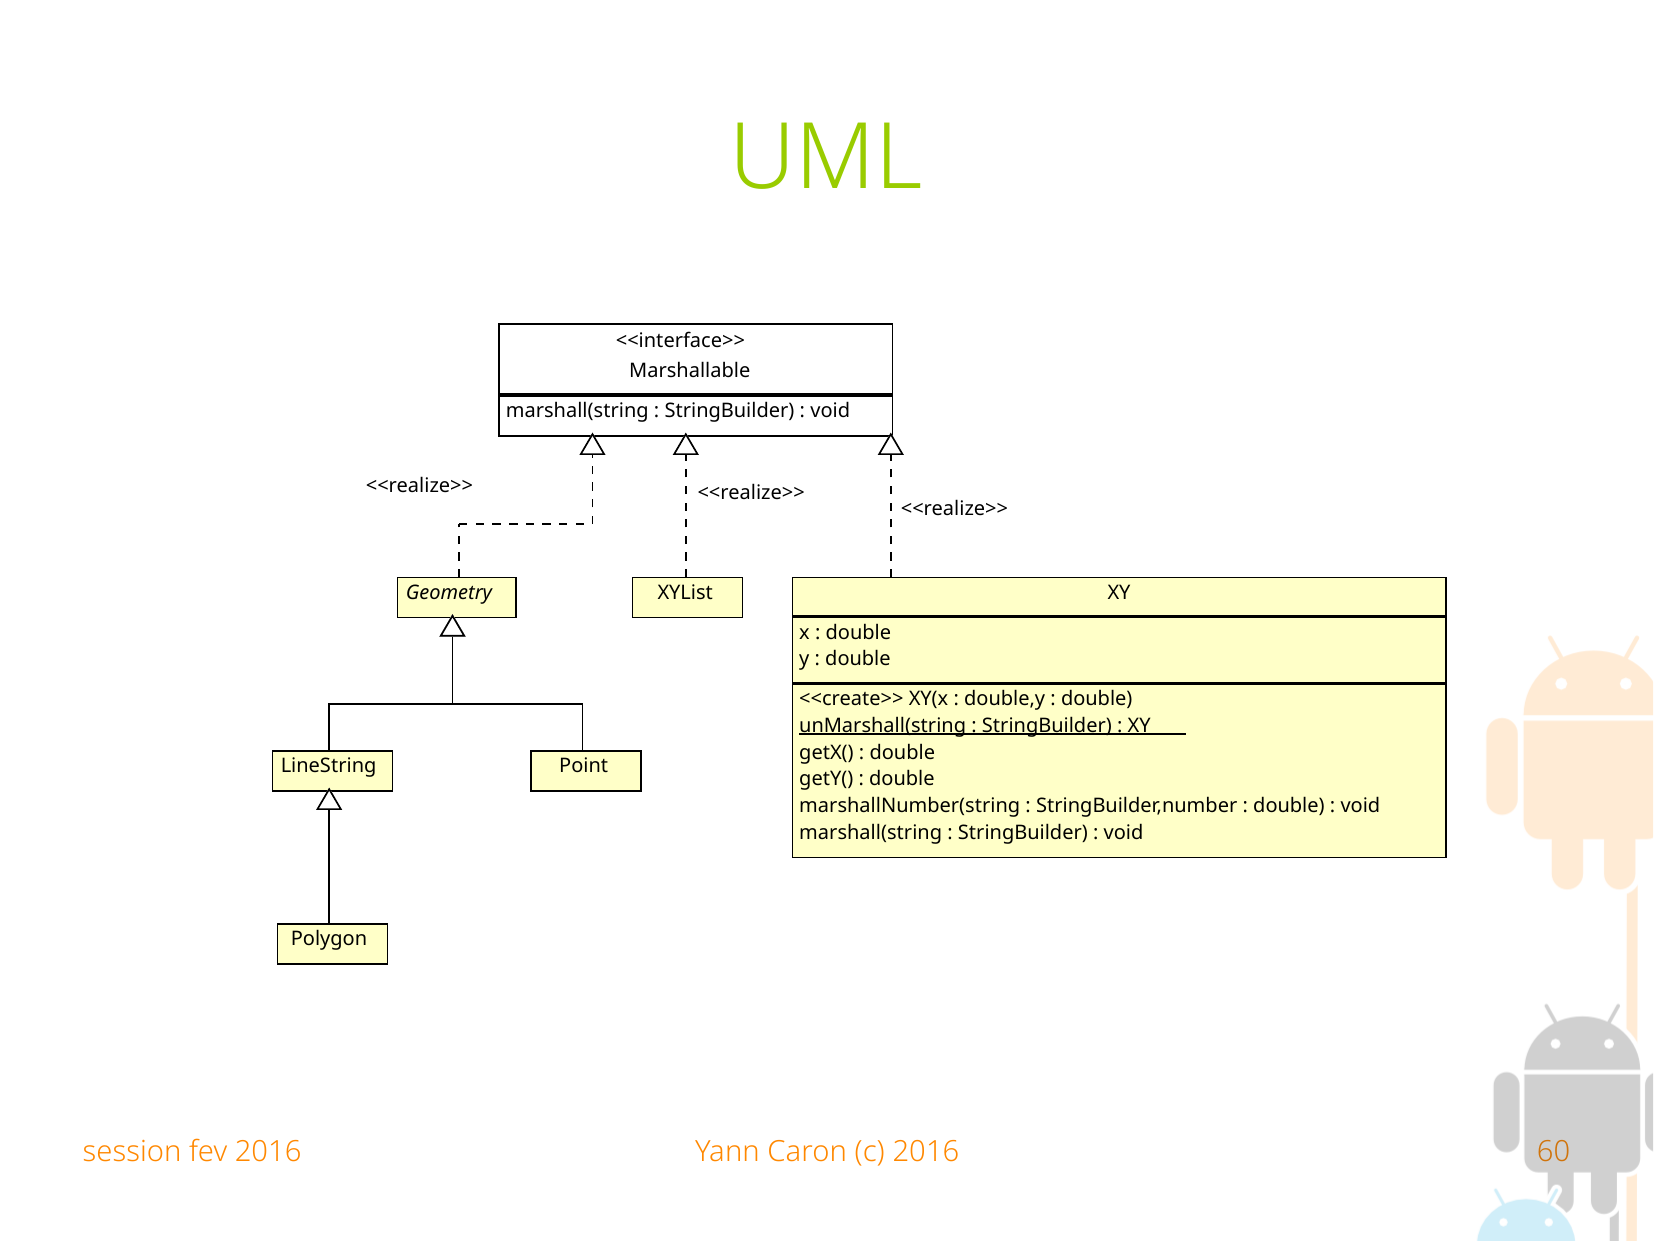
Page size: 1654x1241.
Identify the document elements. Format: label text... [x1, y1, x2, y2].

title UML [82, 49, 1571, 257]
picture [180, 300, 1654, 1241]
